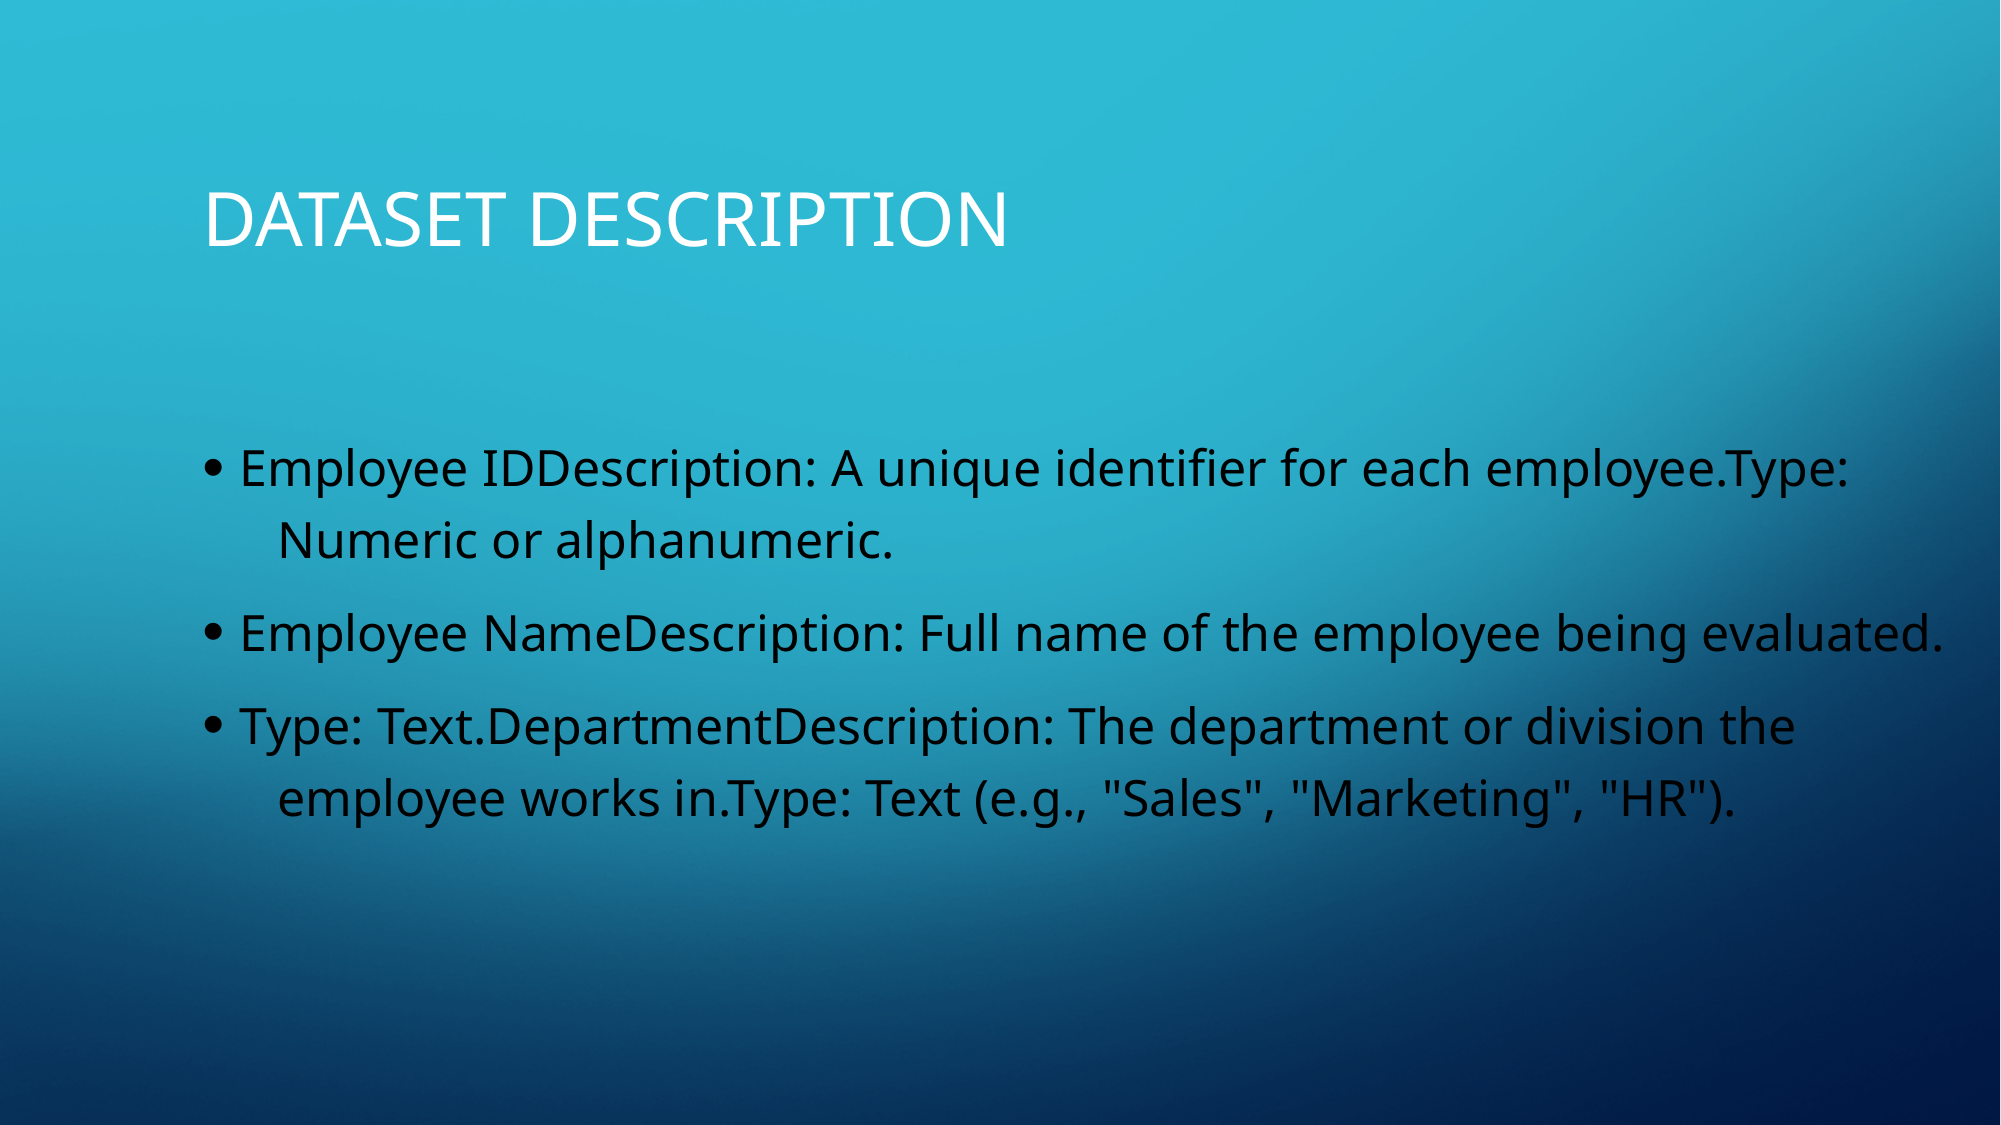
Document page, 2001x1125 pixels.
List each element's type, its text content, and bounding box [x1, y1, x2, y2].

title DATASET DESCRIPTION [187, 101, 1813, 344]
list Employee IDDescription: A unique identifier for each employee.Type: Numeric or alphanumeric. Employee NameDescription: Full name of the employee being evaluated. Type: Text.DepartmentDescription: The department or division the employee works in.Type: Text (e.g., "Sales", "Marketing", "HR"). [187, 416, 2000, 906]
